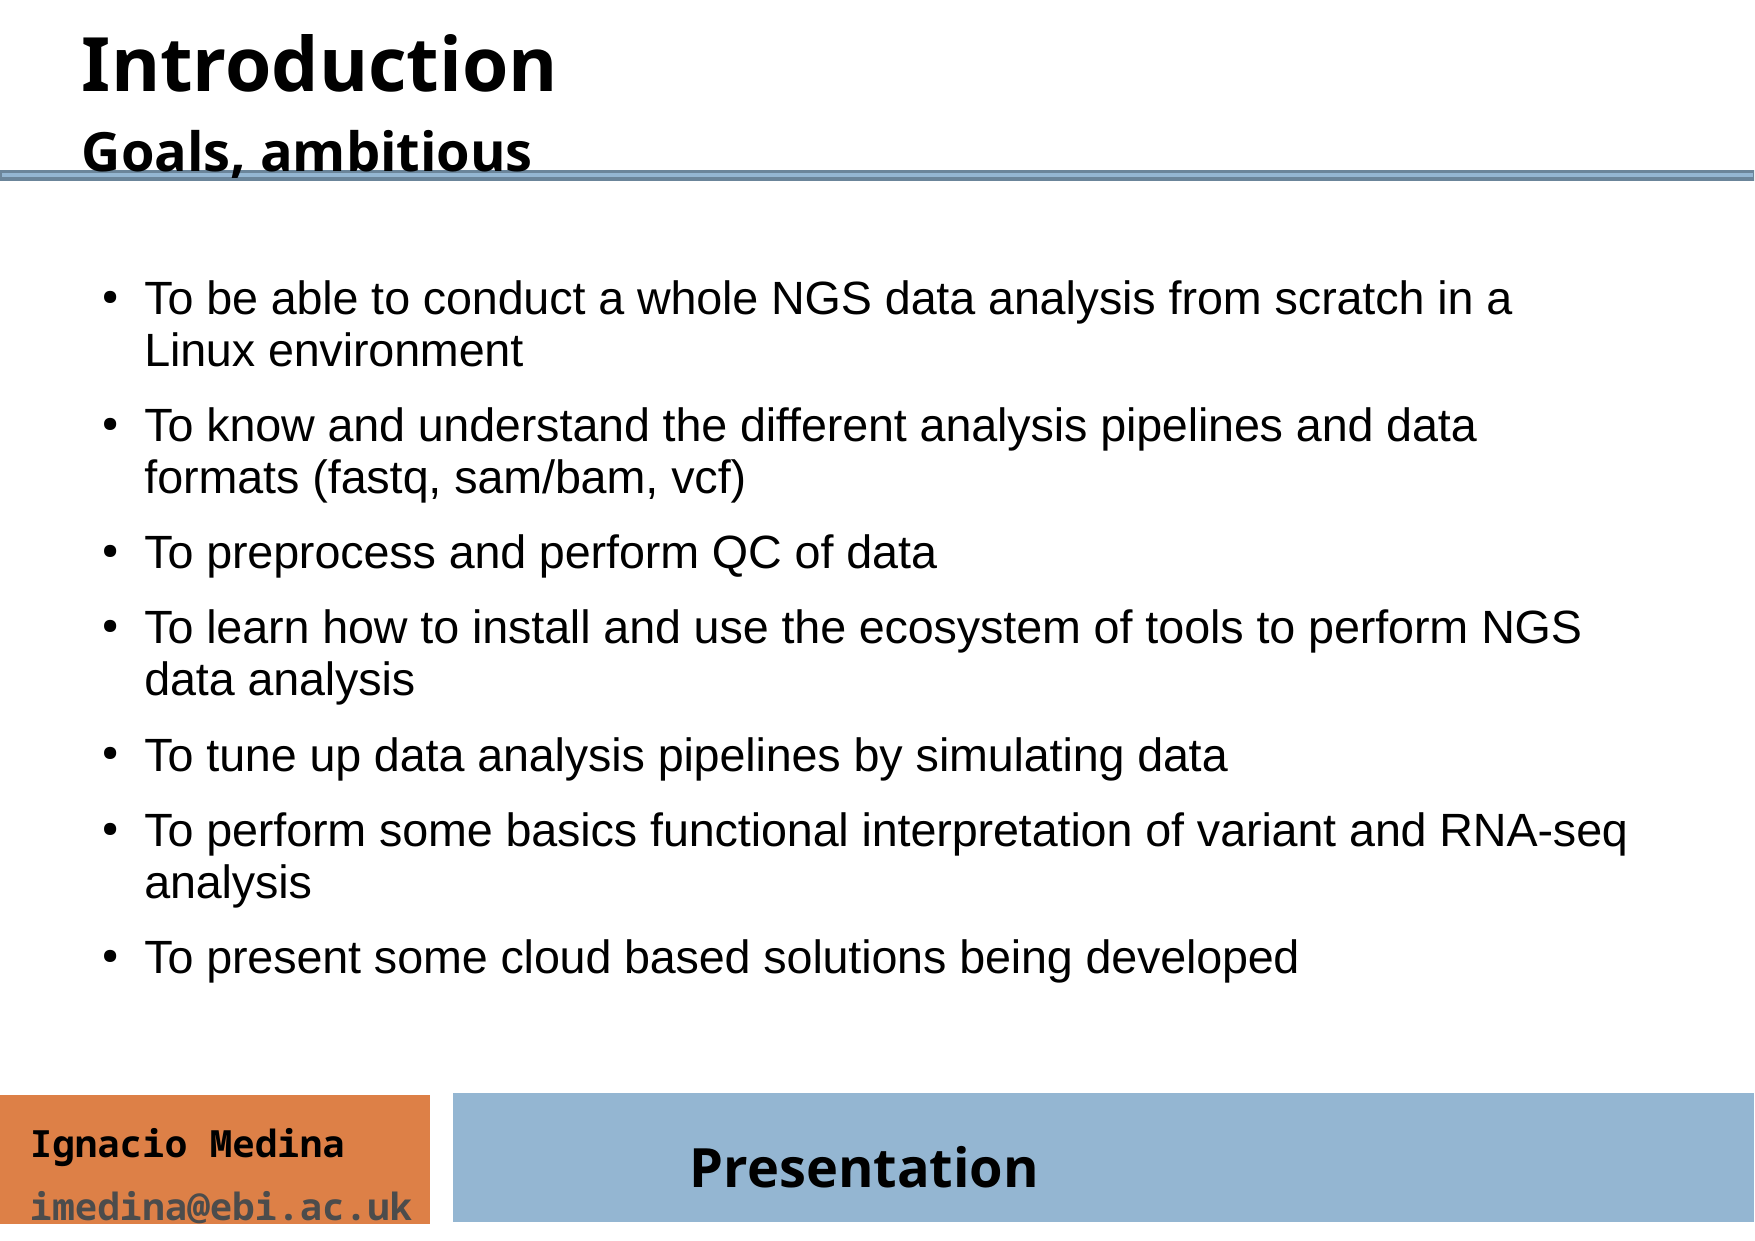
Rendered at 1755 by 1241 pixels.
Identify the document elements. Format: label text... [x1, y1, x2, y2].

text_box Presentation [675, 1122, 1726, 1201]
list To be able to conduct a whole NGS data analysis from scratch in a Linux environment To know and understand the different analysis pipelines and data formats (fastq, sam/bam, vcf) To preprocess and perform QC of data To learn how to install and use the ecosystem of tools to perform NGS data analysis To tune up data analysis pipelines by simulating data To perform some basics functional interpretation of variant and RNA-seq analysis To present some cloud based solutions being developed [87, 272, 1632, 992]
text_box Introduction Goals, ambitious [67, 3, 1688, 169]
text_box Ignacio Medina imedina@ebi.ac.uk [15, 1110, 436, 1224]
text_box [0, 171, 1754, 179]
